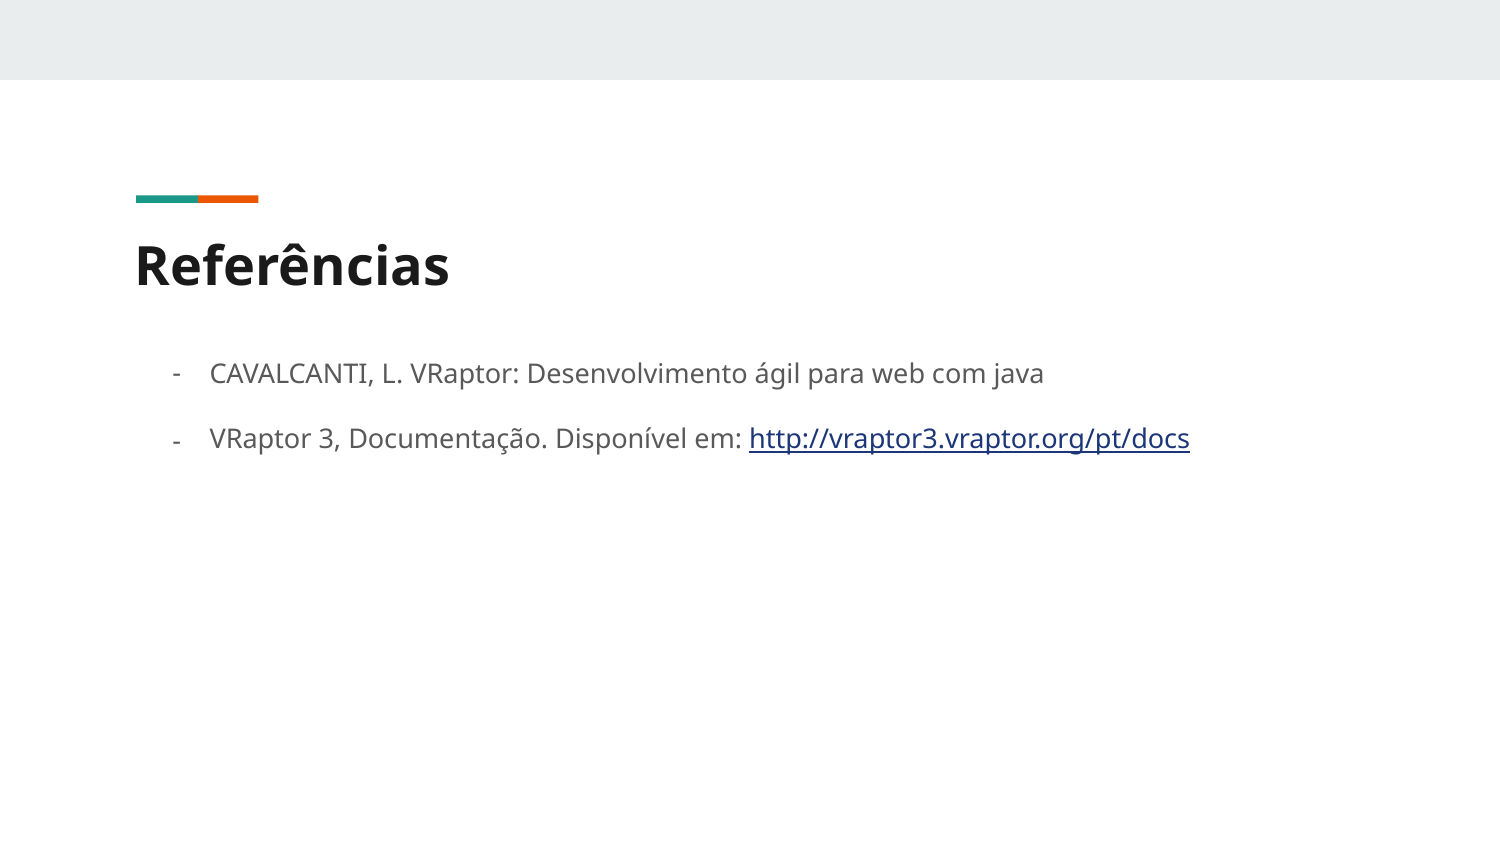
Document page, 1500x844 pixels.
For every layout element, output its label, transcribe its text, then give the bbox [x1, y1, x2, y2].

title Referências [119, 216, 1381, 305]
list CAVALCANTI, L. VRaptor: Desenvolvimento ágil para web com java VRaptor 3, Documentação. Disponível em: http://vraptor3.vraptor.org/pt/docs [119, 341, 1381, 712]
